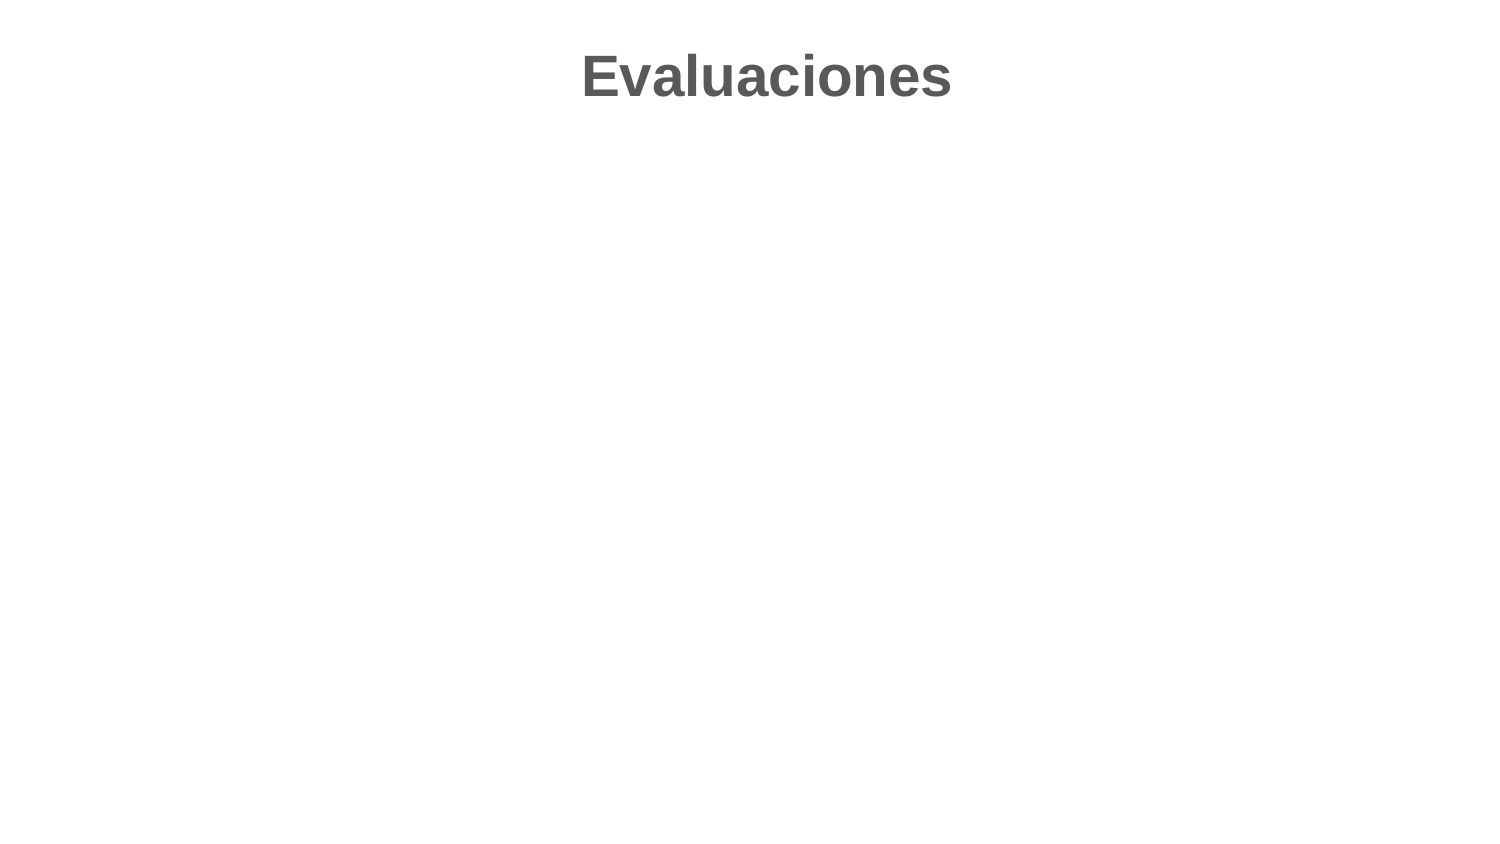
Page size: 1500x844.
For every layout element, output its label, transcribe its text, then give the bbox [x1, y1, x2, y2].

subtitle Evaluaciones [68, 23, 1467, 154]
